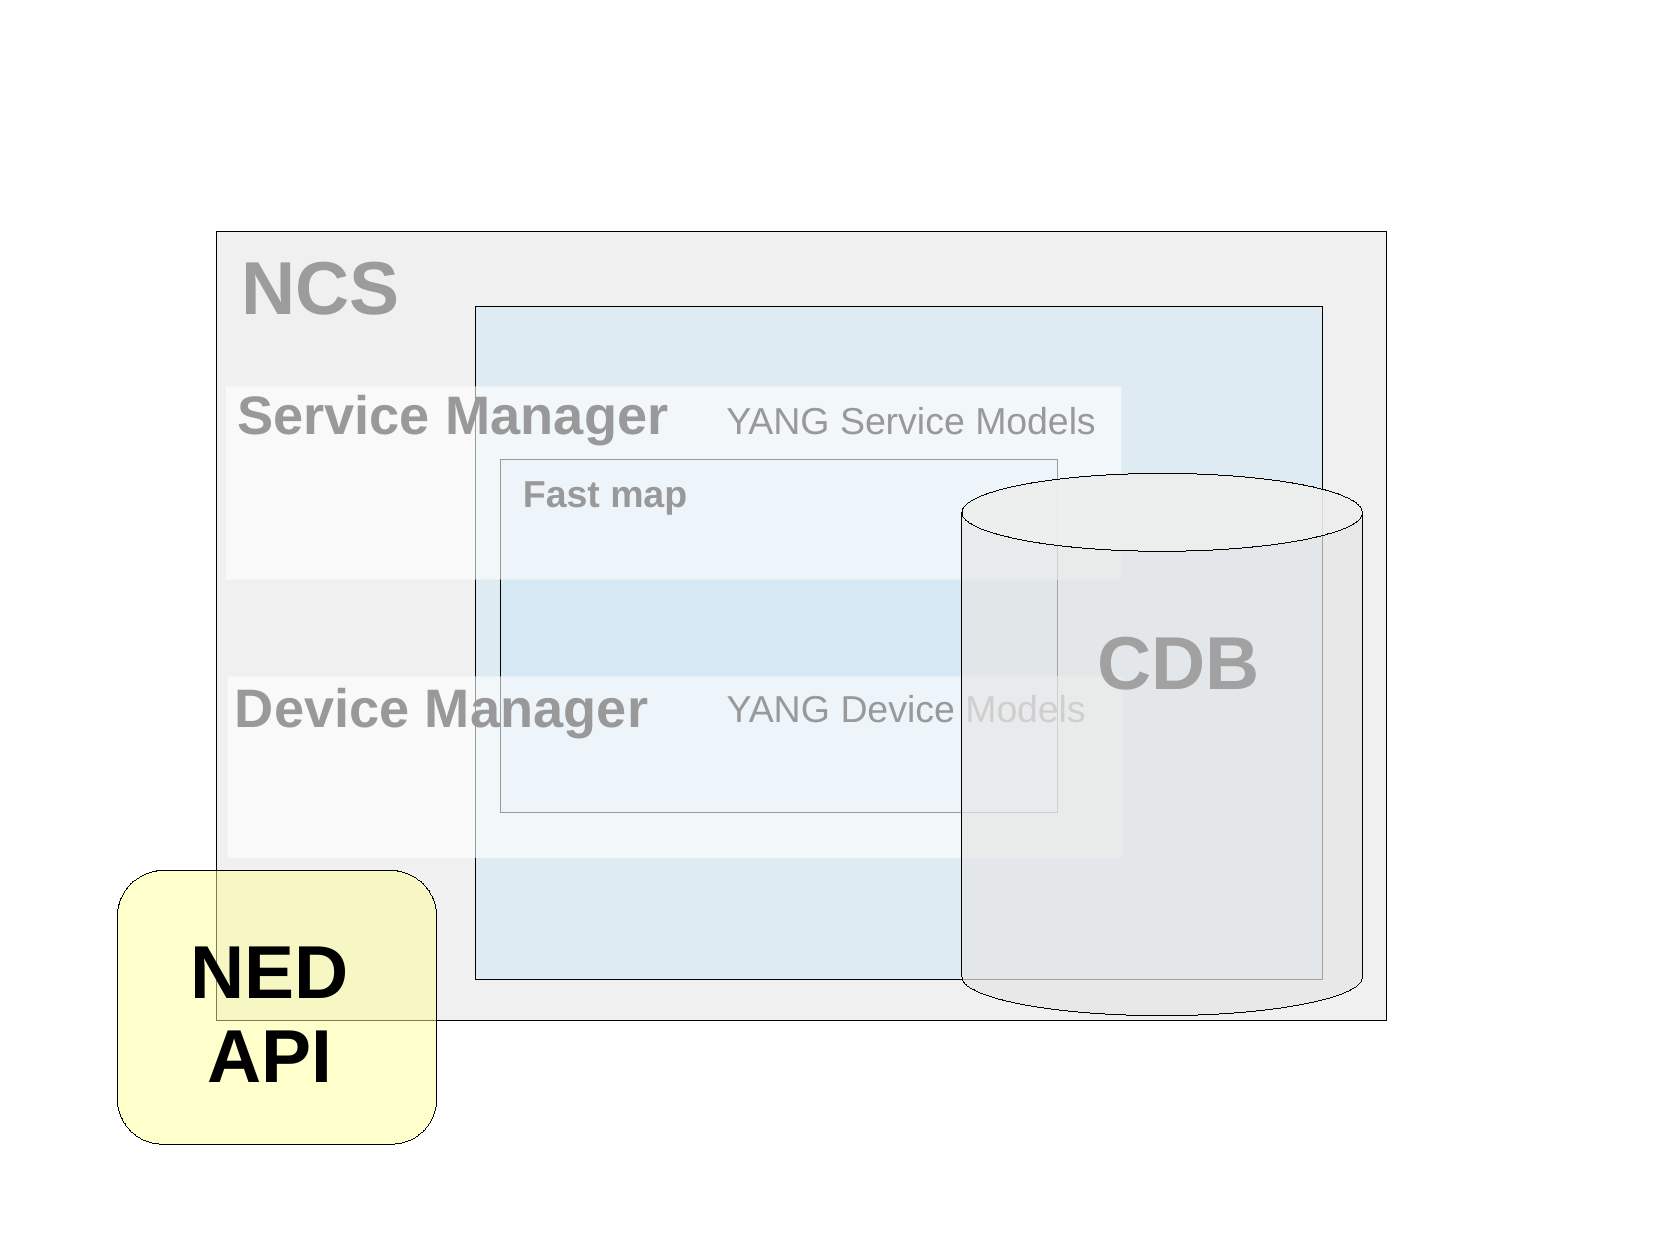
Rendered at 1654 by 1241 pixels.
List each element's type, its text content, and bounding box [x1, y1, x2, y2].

text_box NED API [175, 923, 387, 1106]
text_box Service Manager [222, 378, 683, 454]
text_box [117, 231, 1387, 1145]
text_box Device Manager [220, 670, 663, 747]
